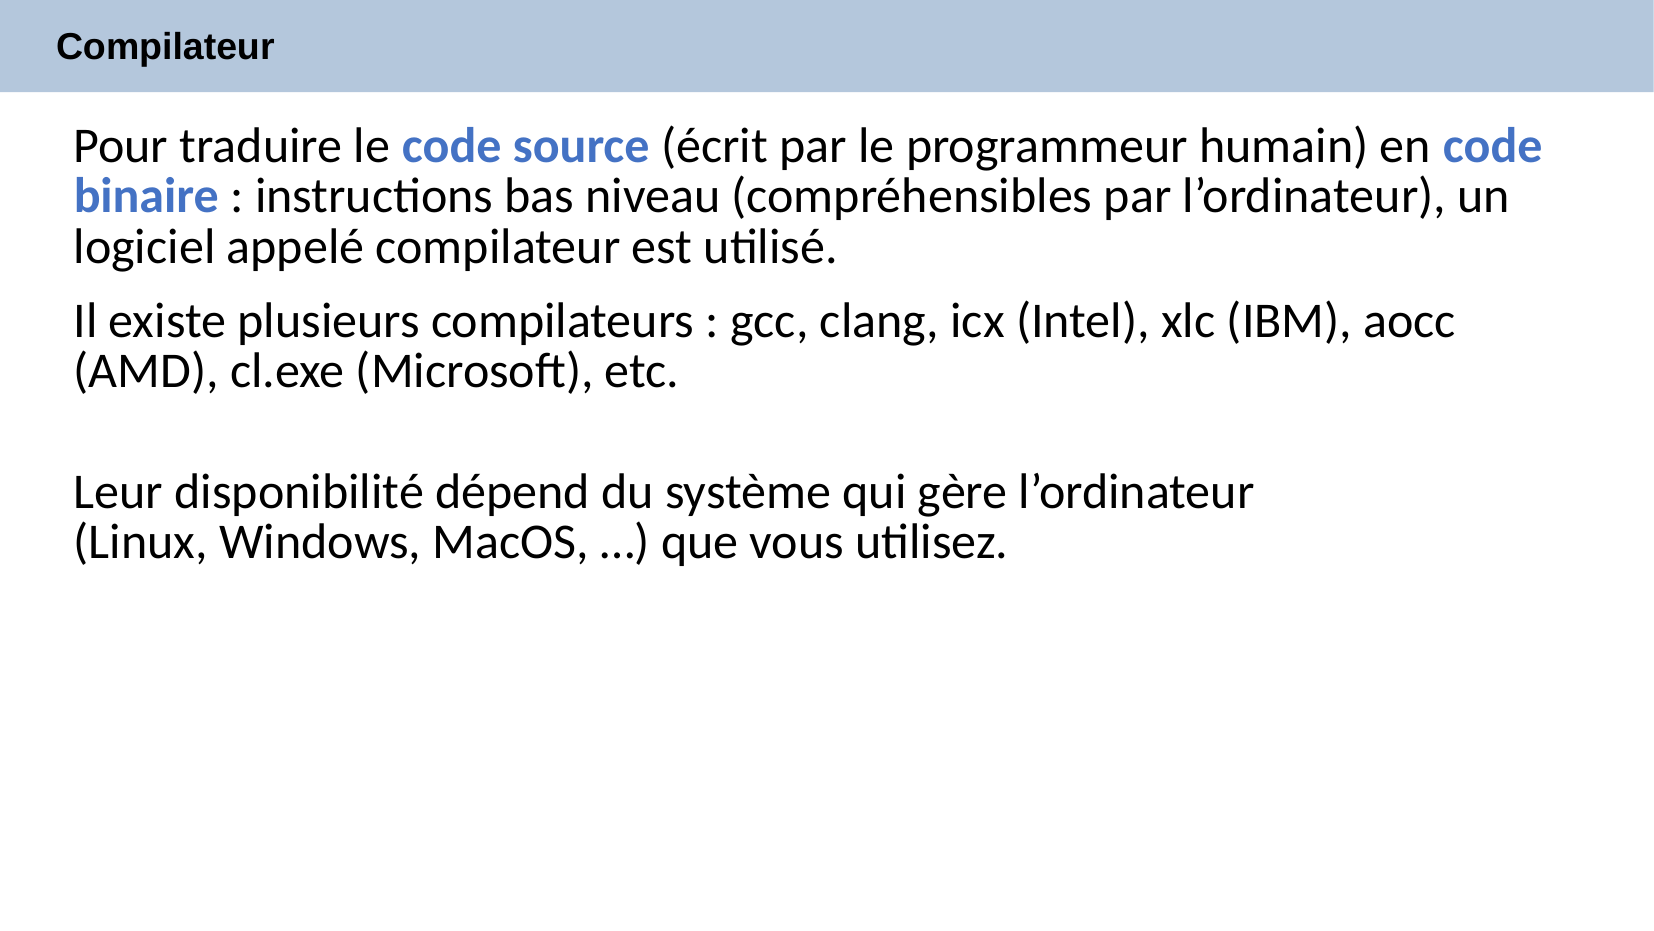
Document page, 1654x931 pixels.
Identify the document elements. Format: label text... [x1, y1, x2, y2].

text_box Compilateur [0, 0, 1654, 93]
text_box Pour traduire le code source (écrit par le programmeur humain) en code binaire : instructions bas niveau (compréhensibles par l’ordinateur), un logiciel appelé compilateur est utilisé. Il existe plusieurs compilateurs : gcc, clang, icx (Intel), xlc (IBM), aocc (AMD), cl.exe (Microsoft), etc. Leur disponibilité dépend du système qui gère l’ordinateur (Linux, Windows, MacOS, …) que vous utilisez. [59, 118, 1565, 694]
